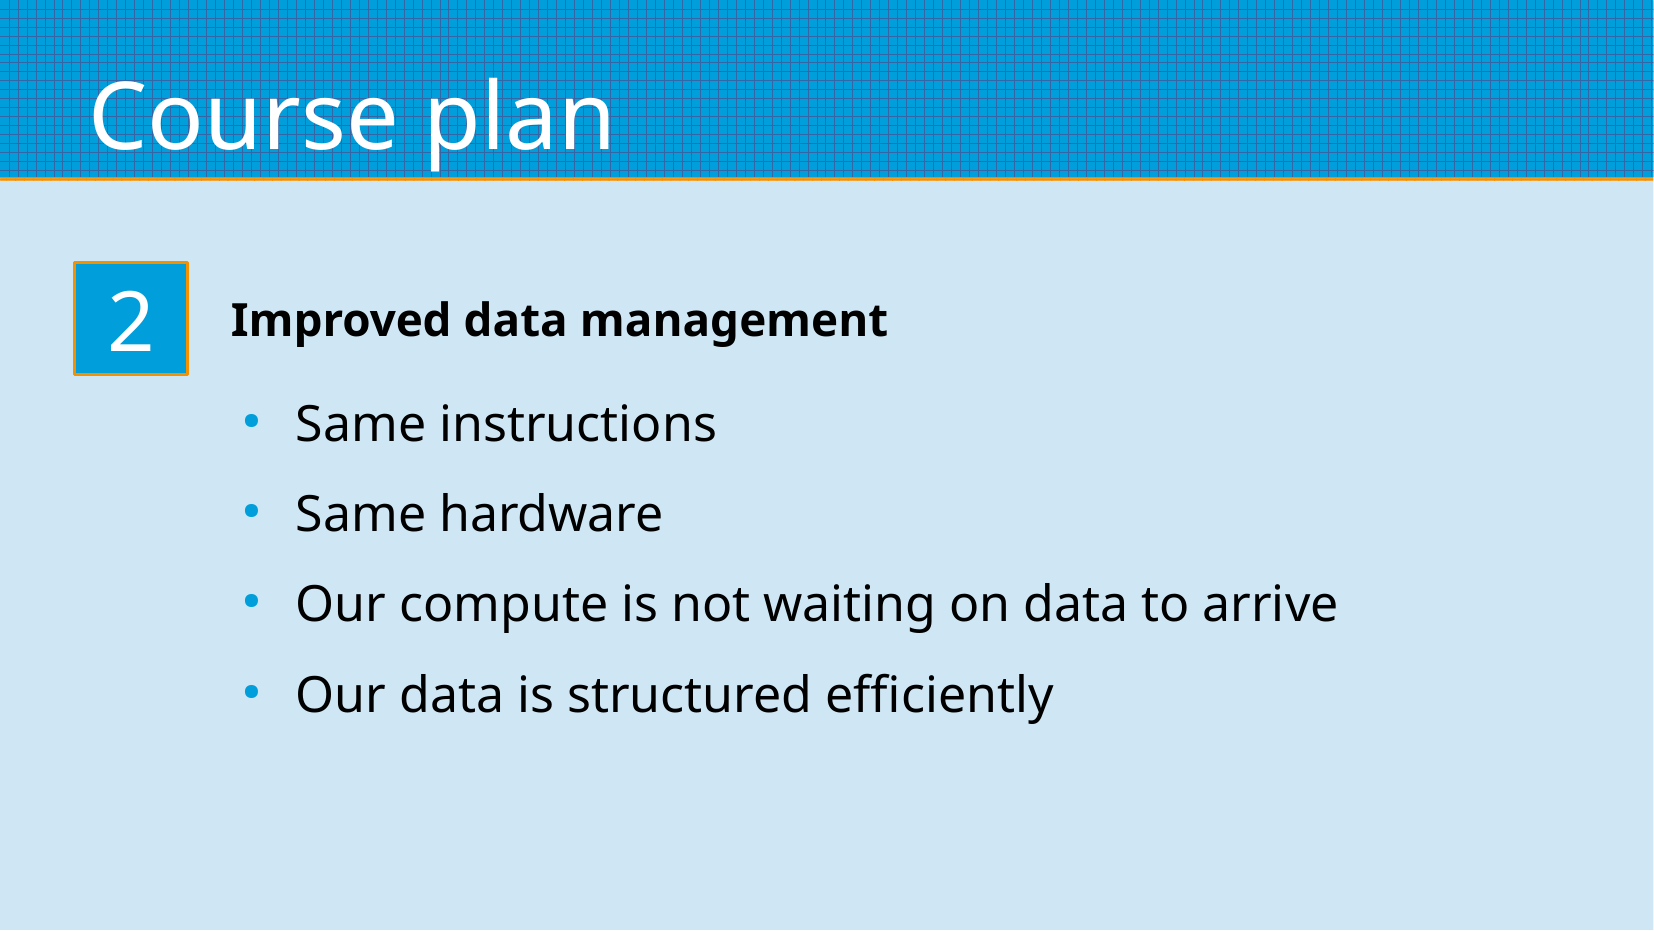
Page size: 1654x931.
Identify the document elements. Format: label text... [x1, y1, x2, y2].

title Course plan [88, 14, 1565, 178]
text_box Improved data management [225, 263, 1238, 376]
text_box 2 [74, 262, 188, 375]
list Same instructions Same hardware Our compute is not waiting on data to arrive Our data is structured efficiently [225, 387, 1463, 788]
